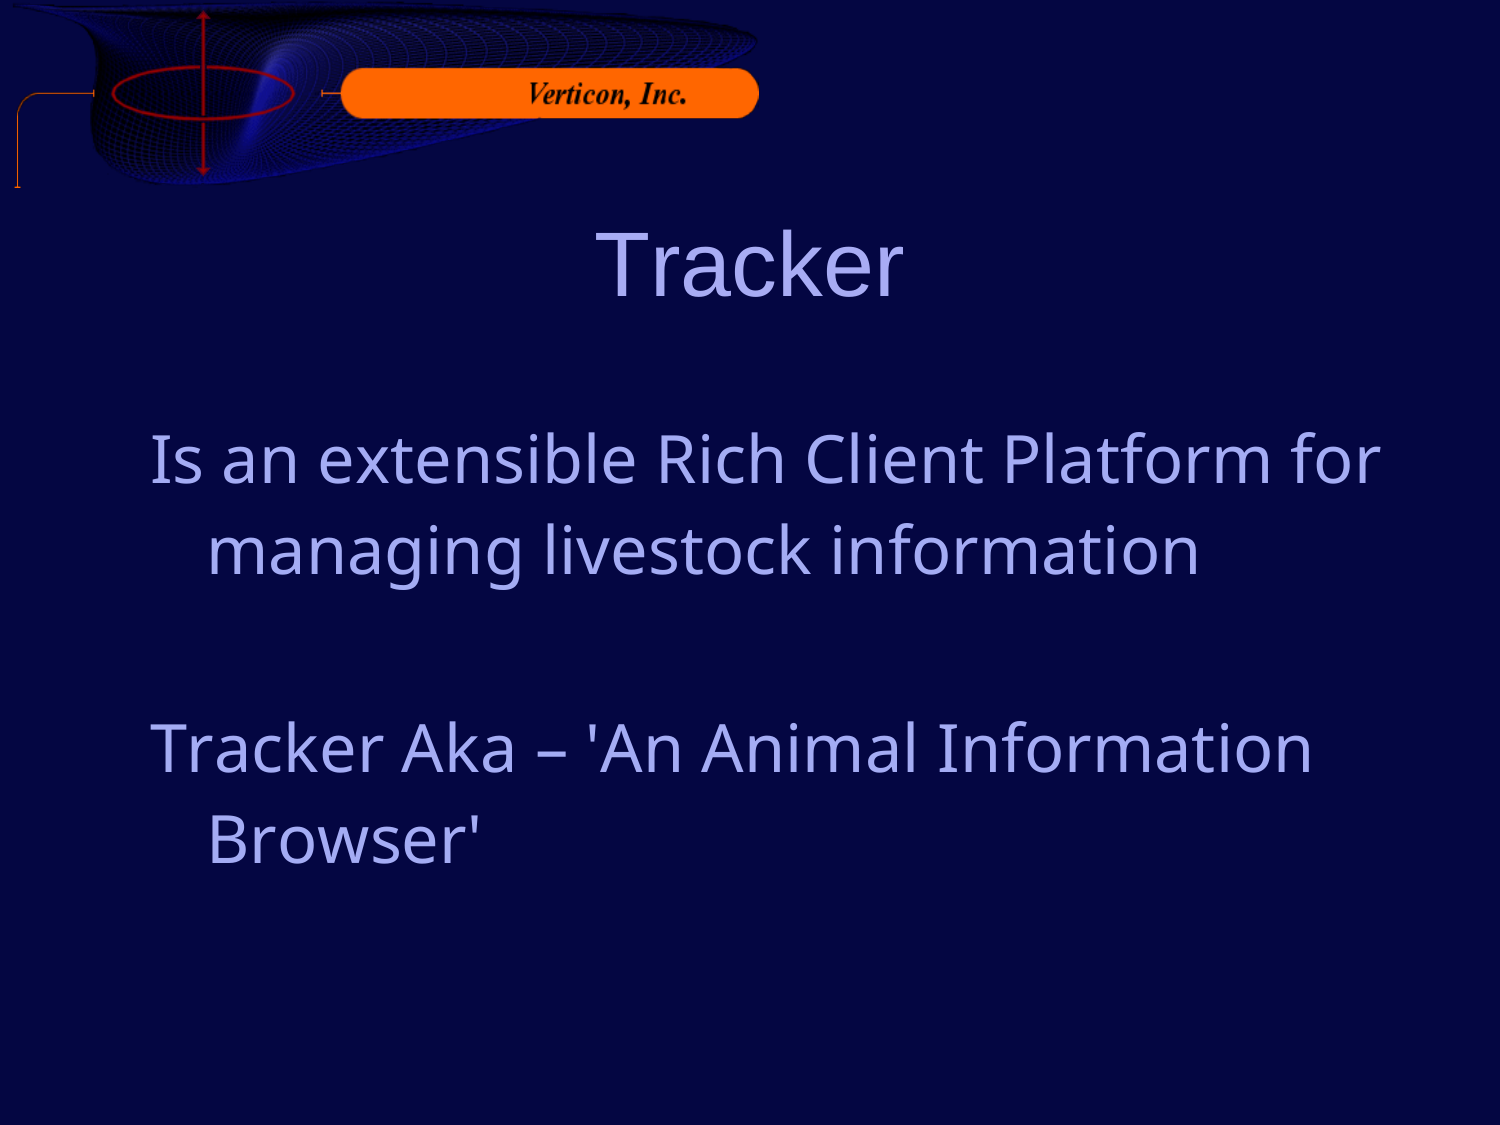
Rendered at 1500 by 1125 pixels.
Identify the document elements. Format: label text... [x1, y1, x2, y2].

list Is an extensible Rich Client Platform for managing livestock information Tracker Aka – 'An Animal Information Browser' [150, 419, 1385, 1006]
picture [8, 0, 759, 188]
title Tracker [0, 213, 1500, 419]
